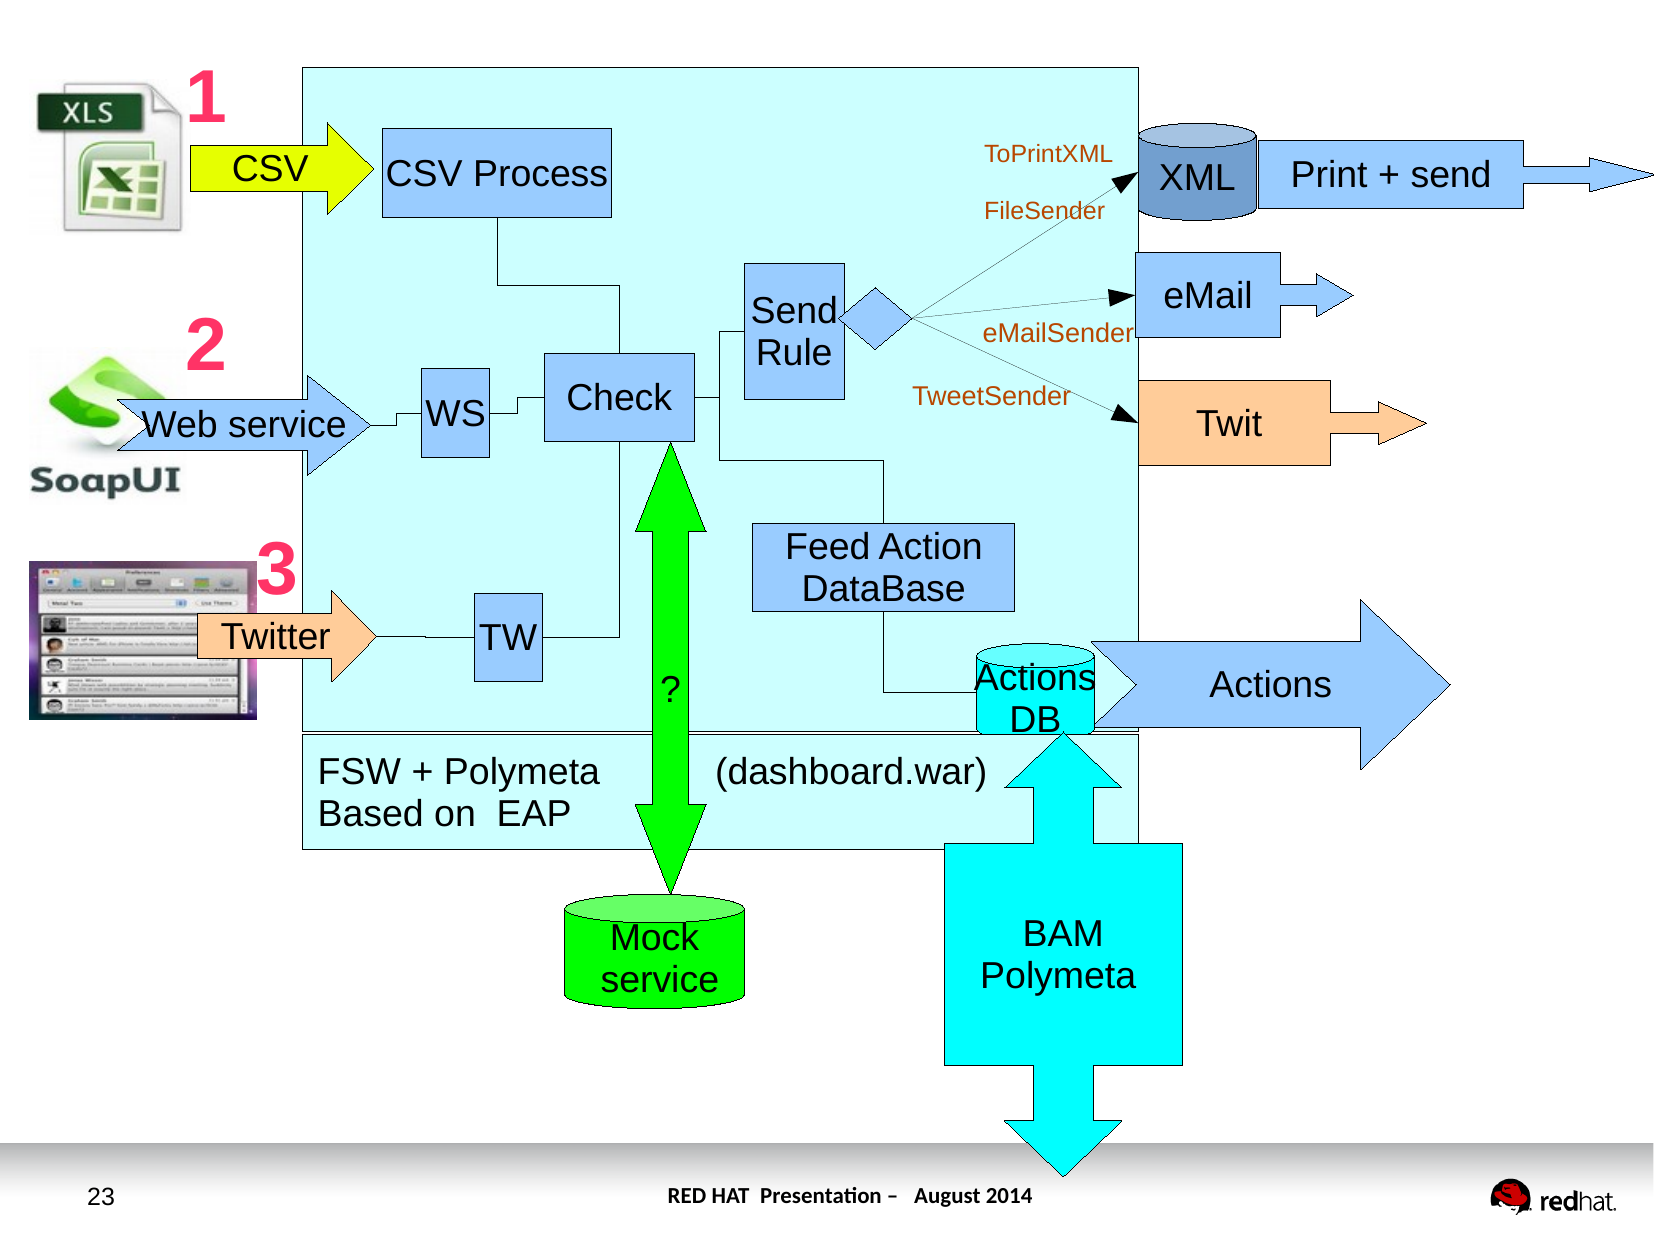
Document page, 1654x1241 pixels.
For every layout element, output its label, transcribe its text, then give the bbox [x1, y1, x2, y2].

picture [29, 79, 191, 236]
text_box Mock service [564, 910, 745, 1009]
text_box eMailSender [982, 318, 1330, 365]
text_box Web service [117, 375, 371, 476]
text_box BAM Polymeta [944, 731, 1183, 1177]
text_box ToPrintXML FileSender [924, 139, 1201, 226]
text_box 2 [170, 295, 227, 395]
text_box Print + send [1258, 140, 1654, 209]
text_box Actions DB [976, 657, 1095, 734]
text_box Check [544, 353, 695, 442]
text_box CSV Process [382, 128, 612, 218]
text_box FSW + Polymeta (dashboard.war) Based on EAP [689, 734, 1060, 850]
text_box FSW + Polymeta (dashboard.war) Based on EAP [302, 734, 652, 850]
text_box 1 [170, 47, 227, 146]
text_box ? [635, 441, 707, 895]
text_box [916, 226, 1139, 317]
text_box [1016, 365, 1139, 380]
text_box XML [1201, 136, 1257, 221]
text_box 3 [241, 519, 298, 619]
text_box Twit [1138, 380, 1427, 466]
text_box [302, 442, 670, 732]
text_box Actions [1091, 599, 1451, 770]
text_box FSW + Polymeta (dashboard.war) Based on EAP [1067, 734, 1139, 843]
text_box TW [474, 593, 543, 682]
text_box [1094, 728, 1139, 732]
text_box Feed Action DataBase [752, 523, 1015, 612]
text_box eMail [1135, 252, 1354, 318]
picture [29, 347, 187, 505]
text_box CSV [190, 122, 374, 215]
picture [29, 561, 257, 720]
text_box [302, 398, 619, 637]
text_box [672, 398, 977, 732]
text_box WS [421, 368, 490, 458]
text_box Send Rule [744, 263, 845, 400]
picture [0, 1143, 1654, 1241]
text_box [302, 67, 1139, 722]
text_box Twitter [197, 590, 377, 682]
text_box [916, 296, 1135, 350]
text_box TweetSender [911, 380, 1259, 428]
